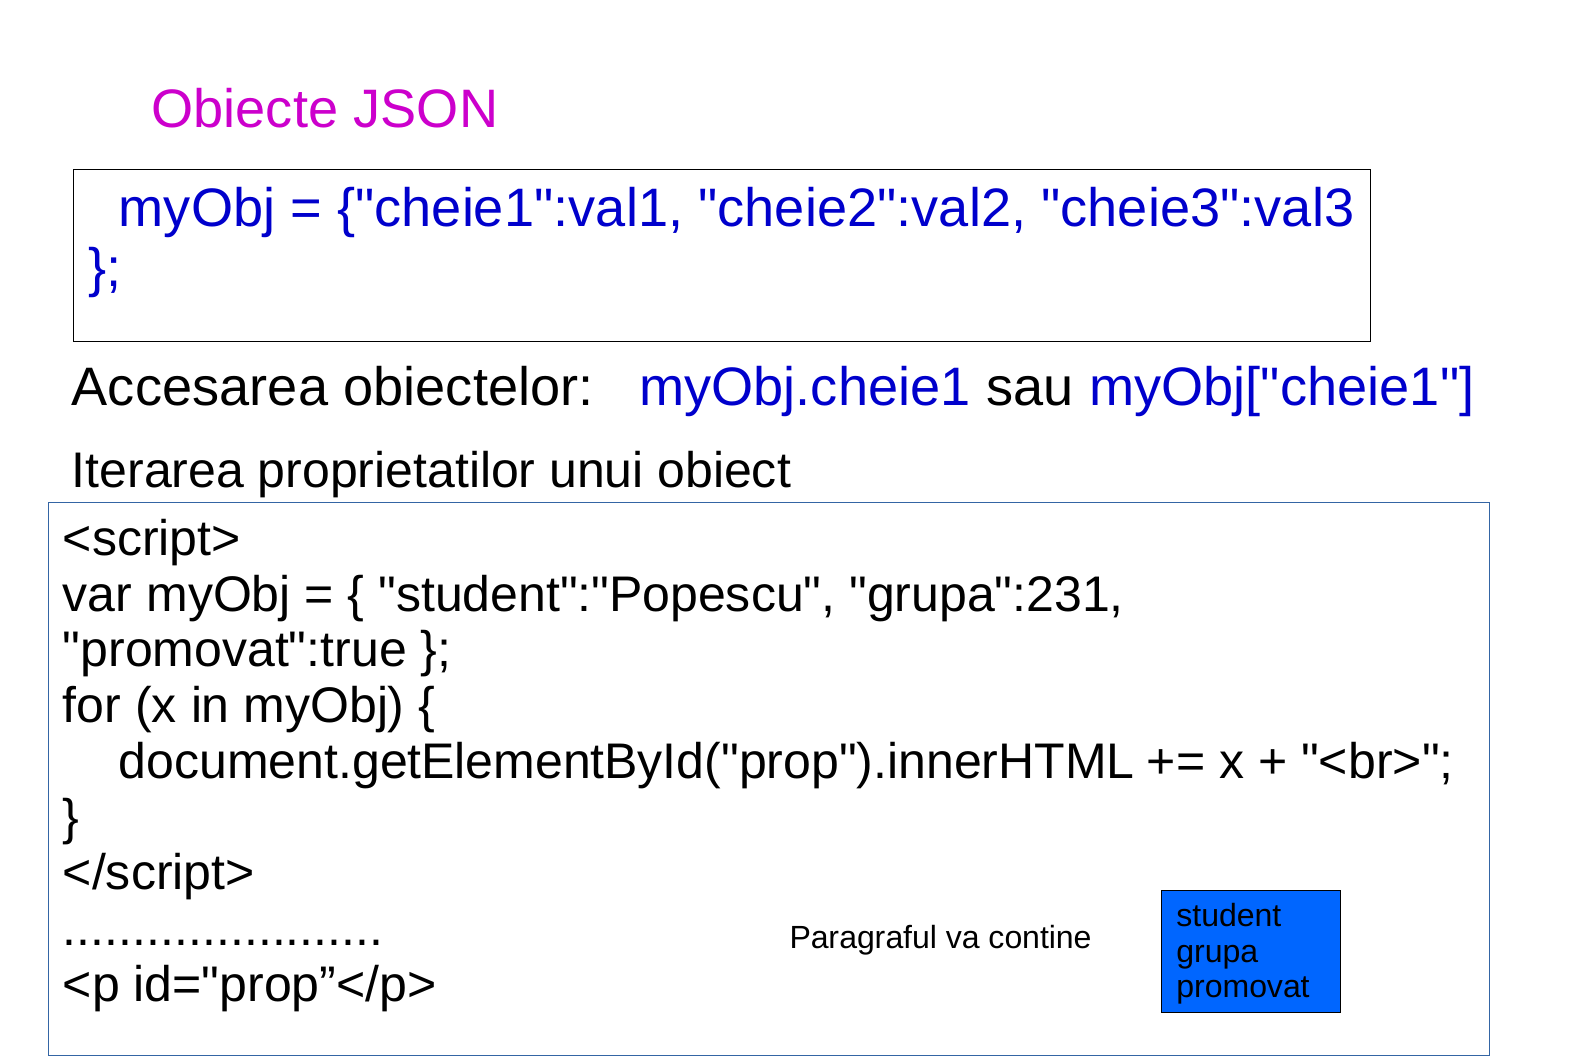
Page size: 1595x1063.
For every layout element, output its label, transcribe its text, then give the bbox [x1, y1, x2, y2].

text_box Paragraful va contine [774, 911, 1145, 963]
text_box myObj = {"cheie1":val1, "cheie2":val2, "cheie3":val3 }; [73, 169, 1371, 342]
text_box <script> var myObj = { "student":"Popescu", "grupa":231, "promovat":true }; for (x in myObj) { document.getElementById("prop").innerHTML += x + "<br>"; } </script> ....................... <p id="prop”</p> [48, 502, 1490, 1056]
text_box Iterarea proprietatilor unui obiect [56, 434, 807, 502]
text_box student grupa promovat [1161, 890, 1341, 1013]
text_box Obiecte JSON [136, 70, 514, 147]
text_box Accesarea obiectelor: myObj.cheie1 sau myObj["cheie1"] [56, 349, 1505, 425]
